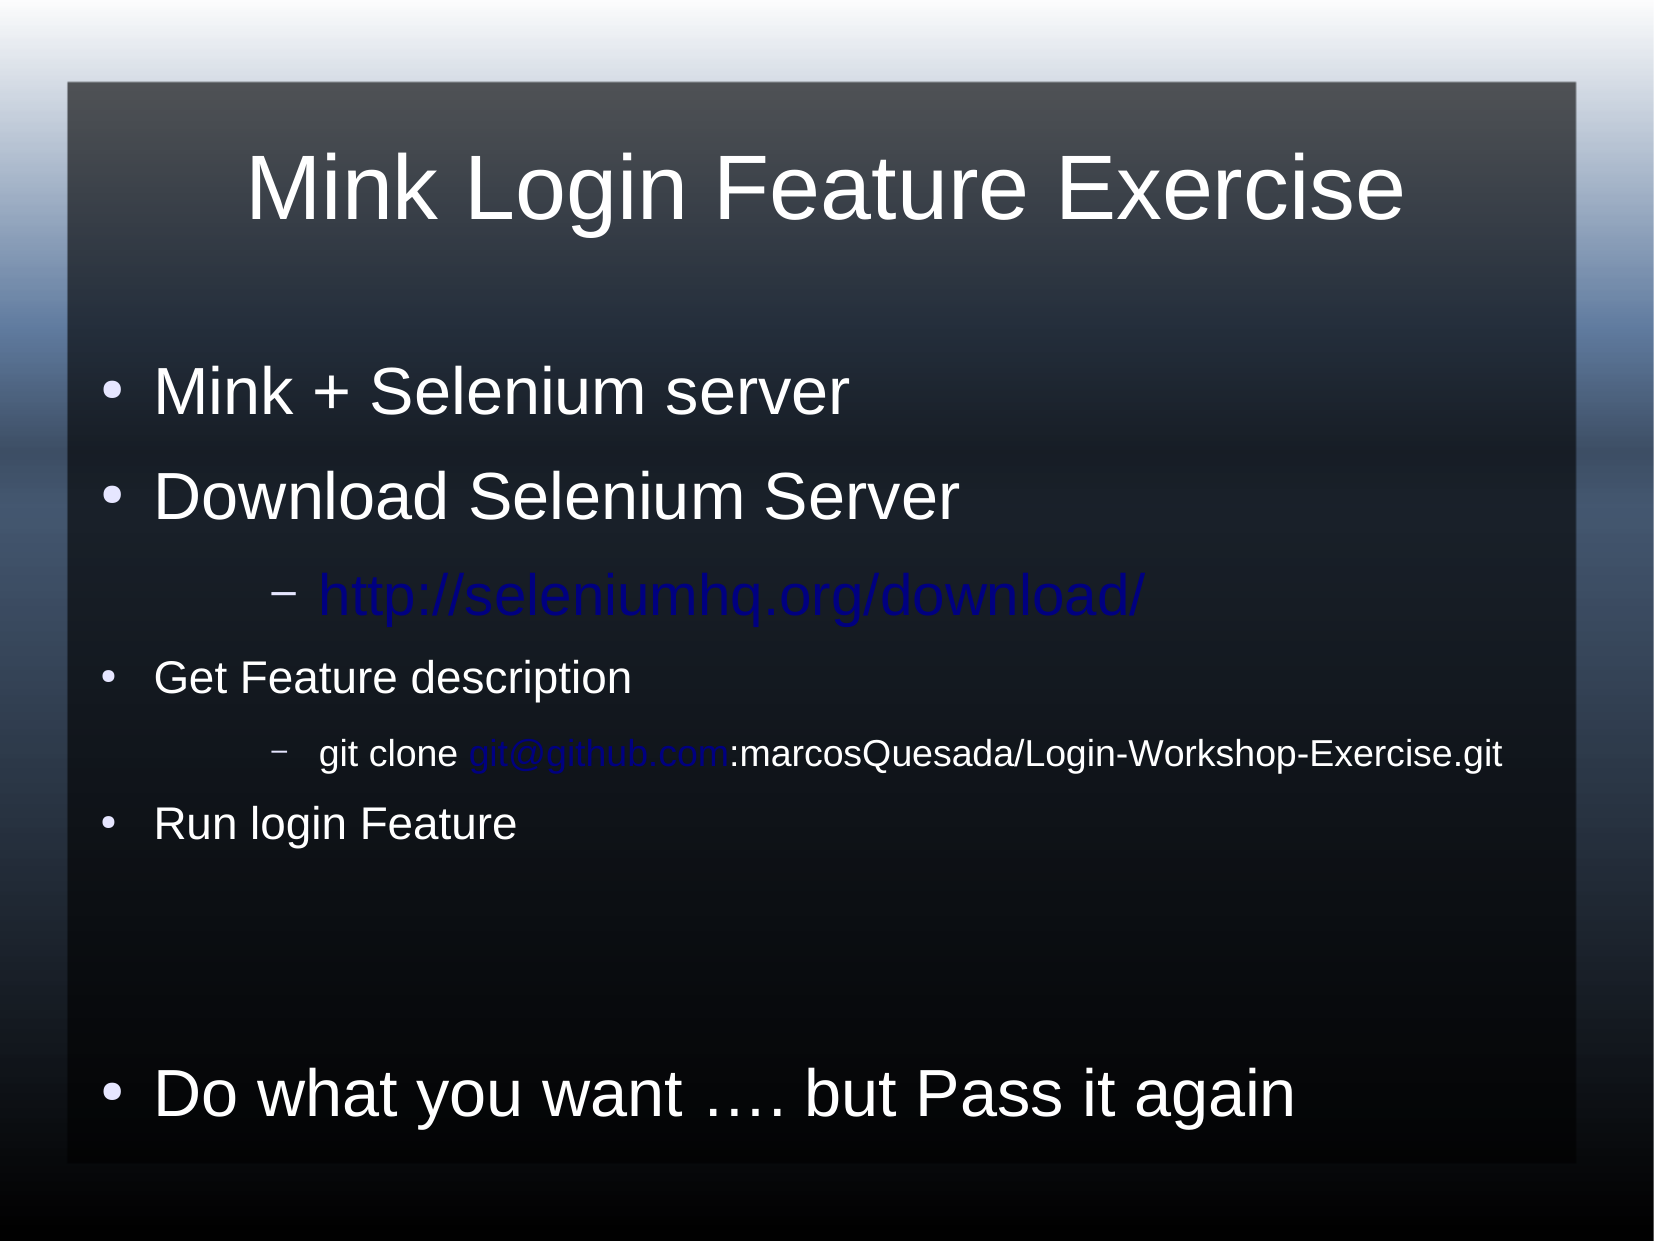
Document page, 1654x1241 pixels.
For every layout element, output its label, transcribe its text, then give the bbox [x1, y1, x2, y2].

list Mink + Selenium server Download Selenium Server http://seleniumhq.org/download/ Get Feature description git clone git@github.com:marcosQuesada/Login-Workshop-Exercise.git Run login Feature Do what you want …. but Pass it again [82, 354, 1571, 1131]
title Mink Login Feature Exercise [82, 84, 1571, 292]
picture [0, 0, 1654, 1241]
